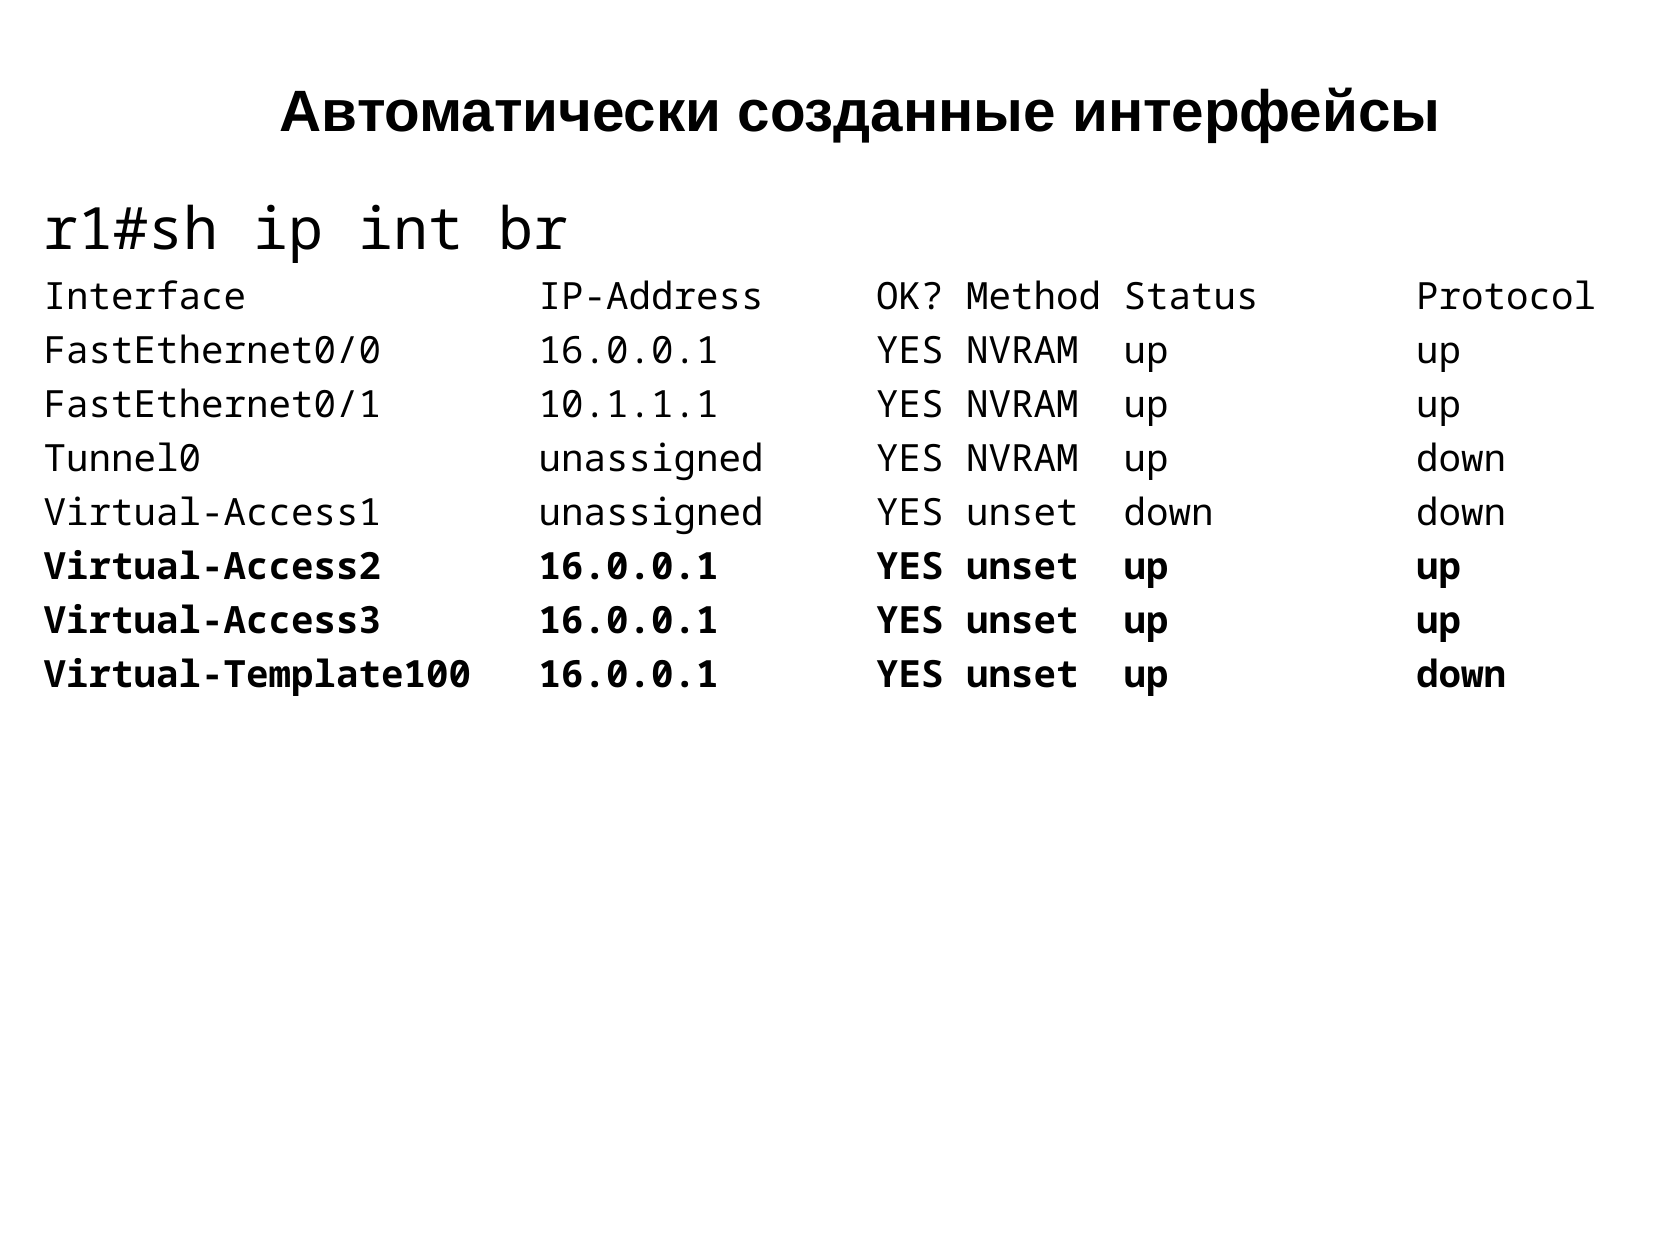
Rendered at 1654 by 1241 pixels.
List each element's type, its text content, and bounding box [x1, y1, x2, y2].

text_box Автоматически созданные интерфейсы [123, 41, 1597, 151]
list r1#sh ip int br Interface IP-Address OK? Method Status Protocol FastEthernet0/0 16.0.0.1 YES NVRAM up up FastEthernet0/1 10.1.1.1 YES NVRAM up up Tunnel0 unassigned YES NVRAM up down Virtual-Access1 unassigned YES unset down down Virtual-Access2 16.0.0.1 YES unset up up Virtual-Access3 16.0.0.1 YES unset up up Virtual-Template100 16.0.0.1 YES unset up down [37, 187, 1613, 1088]
